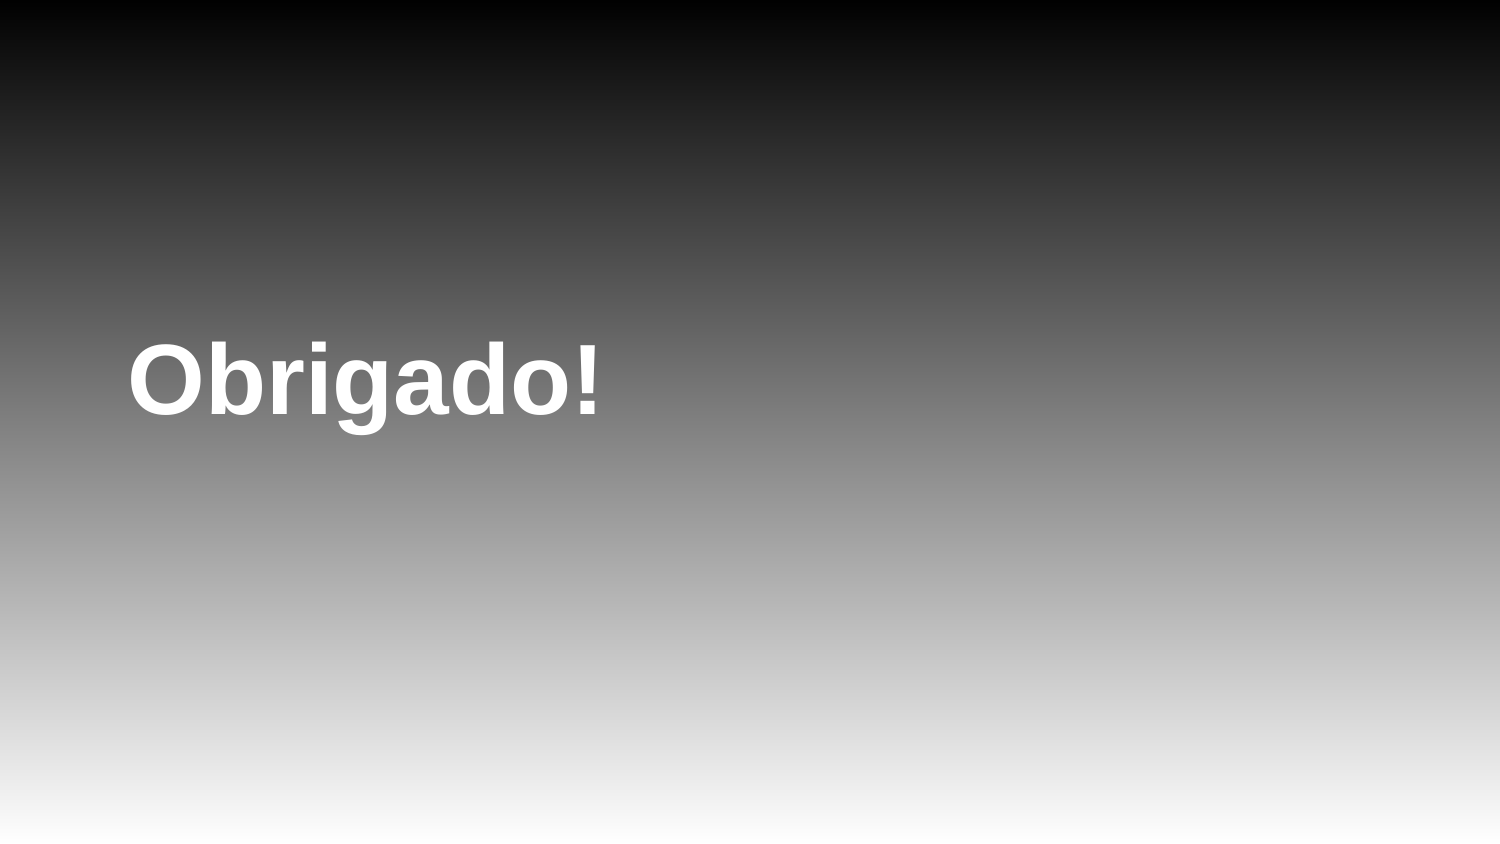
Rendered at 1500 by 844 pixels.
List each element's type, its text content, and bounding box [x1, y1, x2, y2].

title Obrigado! [112, 259, 1388, 450]
